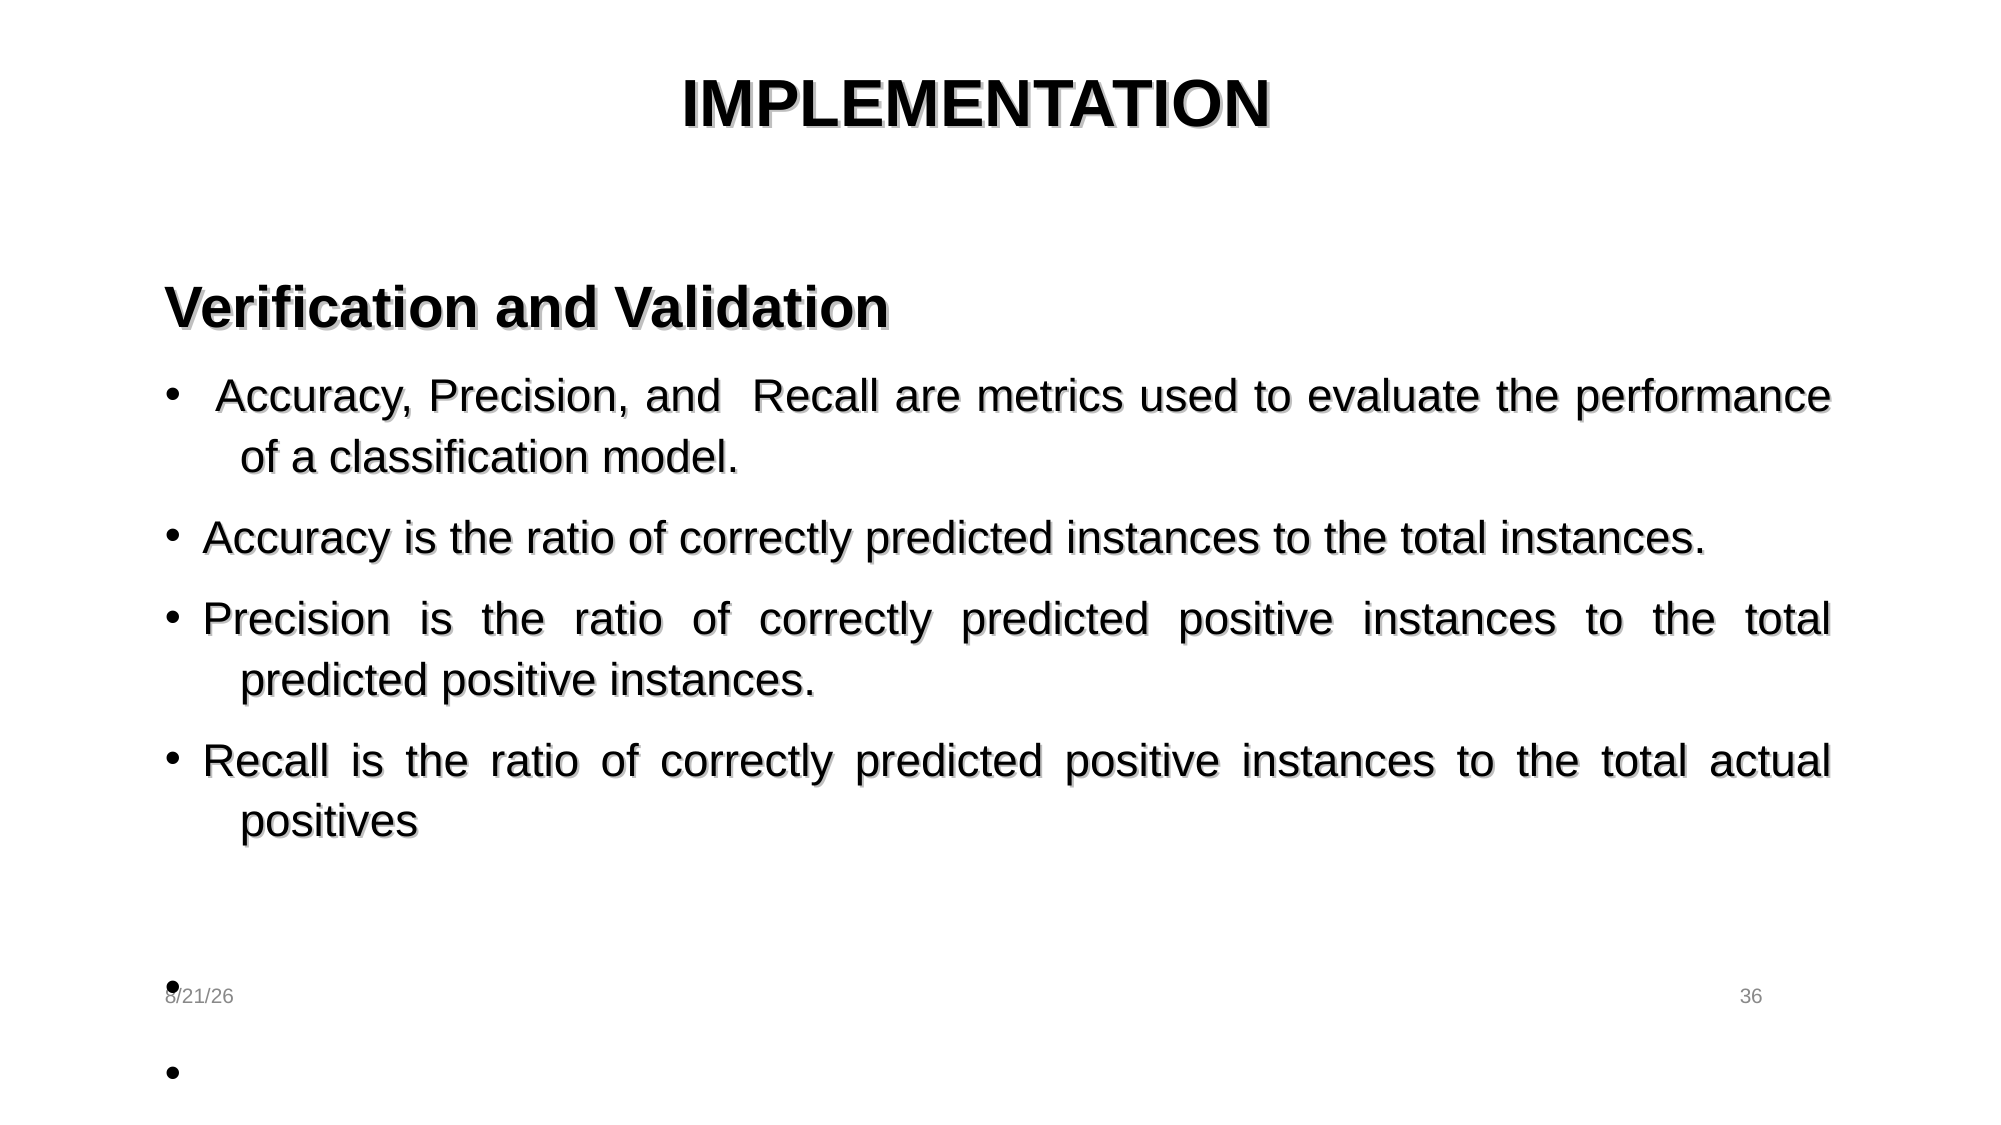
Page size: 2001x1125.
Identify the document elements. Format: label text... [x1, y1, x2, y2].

slide_number December 27, 2024 [149, 980, 600, 1025]
title Implementation [127, 29, 1827, 179]
list Verification and Validation Accuracy, Precision, and Recall are metrics used to evaluate the performance of a classification model. Accuracy is the ratio of correctly predicted instances to the total instances. Precision is the ratio of correctly predicted positive instances to the total predicted positive instances. Recall is the ratio of correctly predicted positive instances to the total actual positives [149, 248, 1849, 980]
slide_number 37 [1724, 980, 1849, 1025]
